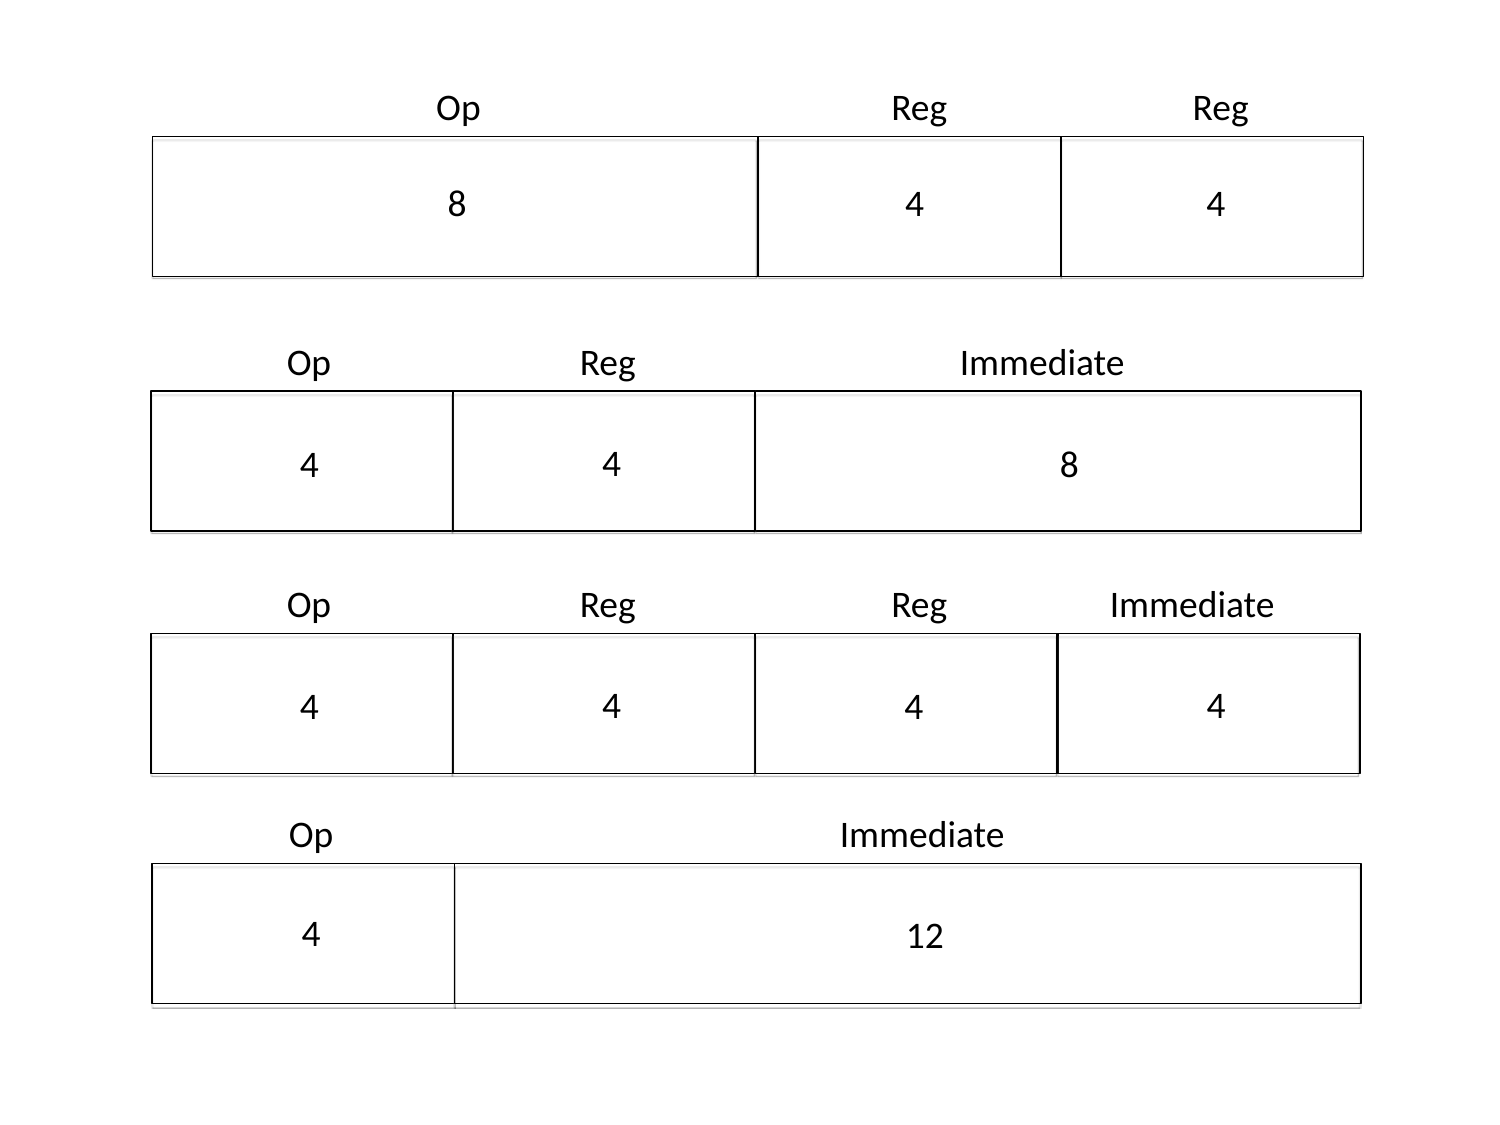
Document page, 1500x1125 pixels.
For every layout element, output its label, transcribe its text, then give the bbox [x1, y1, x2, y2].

text_box Reg [876, 75, 963, 136]
text_box 4 [890, 171, 940, 232]
text_box Immediate [1095, 572, 1336, 633]
text_box Reg [876, 572, 963, 633]
text_box Op [274, 802, 349, 863]
text_box Reg [564, 330, 651, 391]
text_box Reg [1177, 75, 1264, 136]
text_box Op [421, 75, 496, 136]
text_box Immediate [945, 330, 1186, 391]
text_box 4 [1191, 171, 1241, 232]
text_box 8 [432, 171, 482, 232]
text_box 4 [587, 673, 637, 734]
text_box 4 [286, 901, 336, 961]
text_box 8 [1045, 432, 1094, 492]
text_box Immediate [825, 802, 1066, 863]
text_box 4 [285, 674, 334, 735]
text_box 4 [1191, 673, 1241, 734]
text_box Op [272, 330, 347, 391]
text_box Reg [564, 572, 651, 633]
text_box Op [272, 572, 347, 633]
text_box 4 [889, 674, 939, 735]
text_box 4 [587, 431, 637, 492]
text_box 12 [891, 903, 959, 964]
text_box 4 [285, 432, 334, 492]
